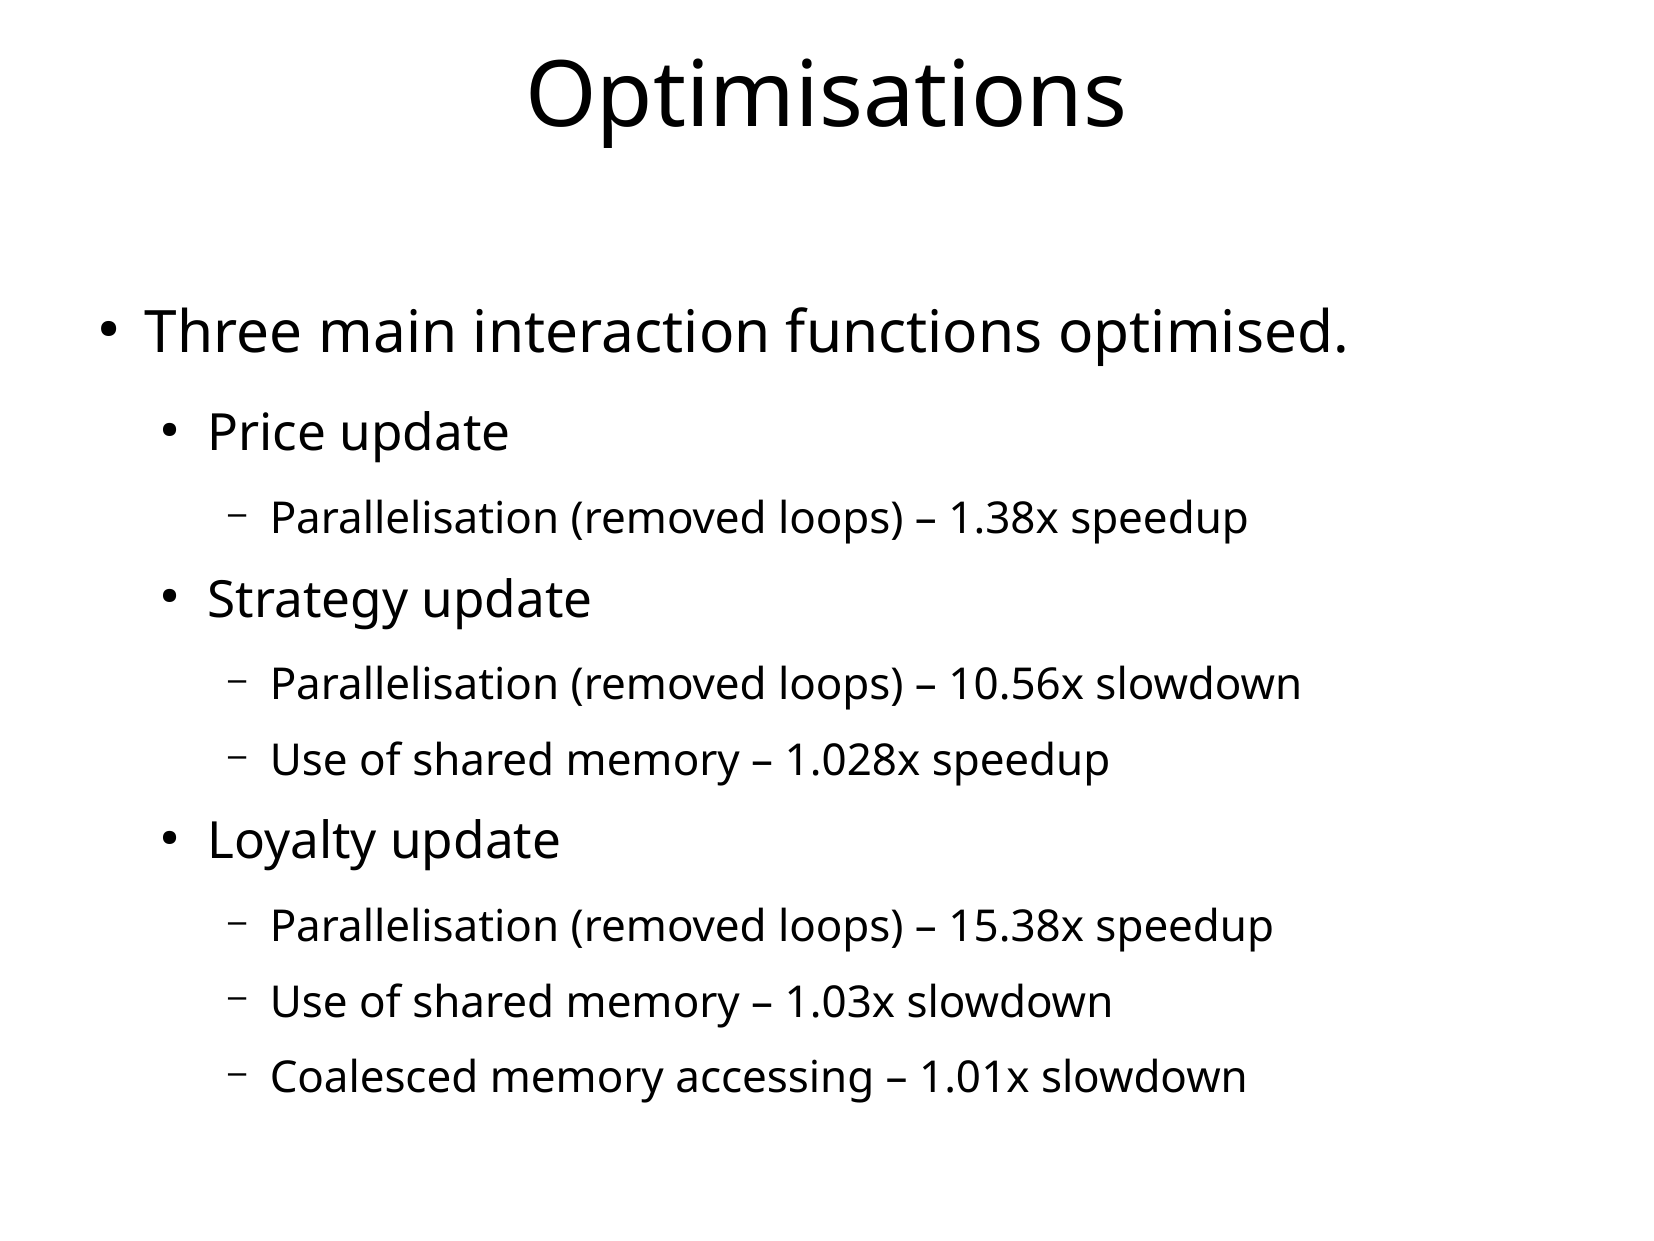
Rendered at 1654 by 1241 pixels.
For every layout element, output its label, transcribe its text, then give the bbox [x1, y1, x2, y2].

title Optimisations [82, 48, 1571, 258]
list Three main interaction functions optimised. Price update Parallelisation (removed loops) – 1.38x speedup Strategy update Parallelisation (removed loops) – 10.56x slowdown Use of shared memory – 1.028x speedup Loyalty update Parallelisation (removed loops) – 15.38x speedup Use of shared memory – 1.03x slowdown Coalesced memory accessing – 1.01x slowdown [82, 290, 1571, 1109]
